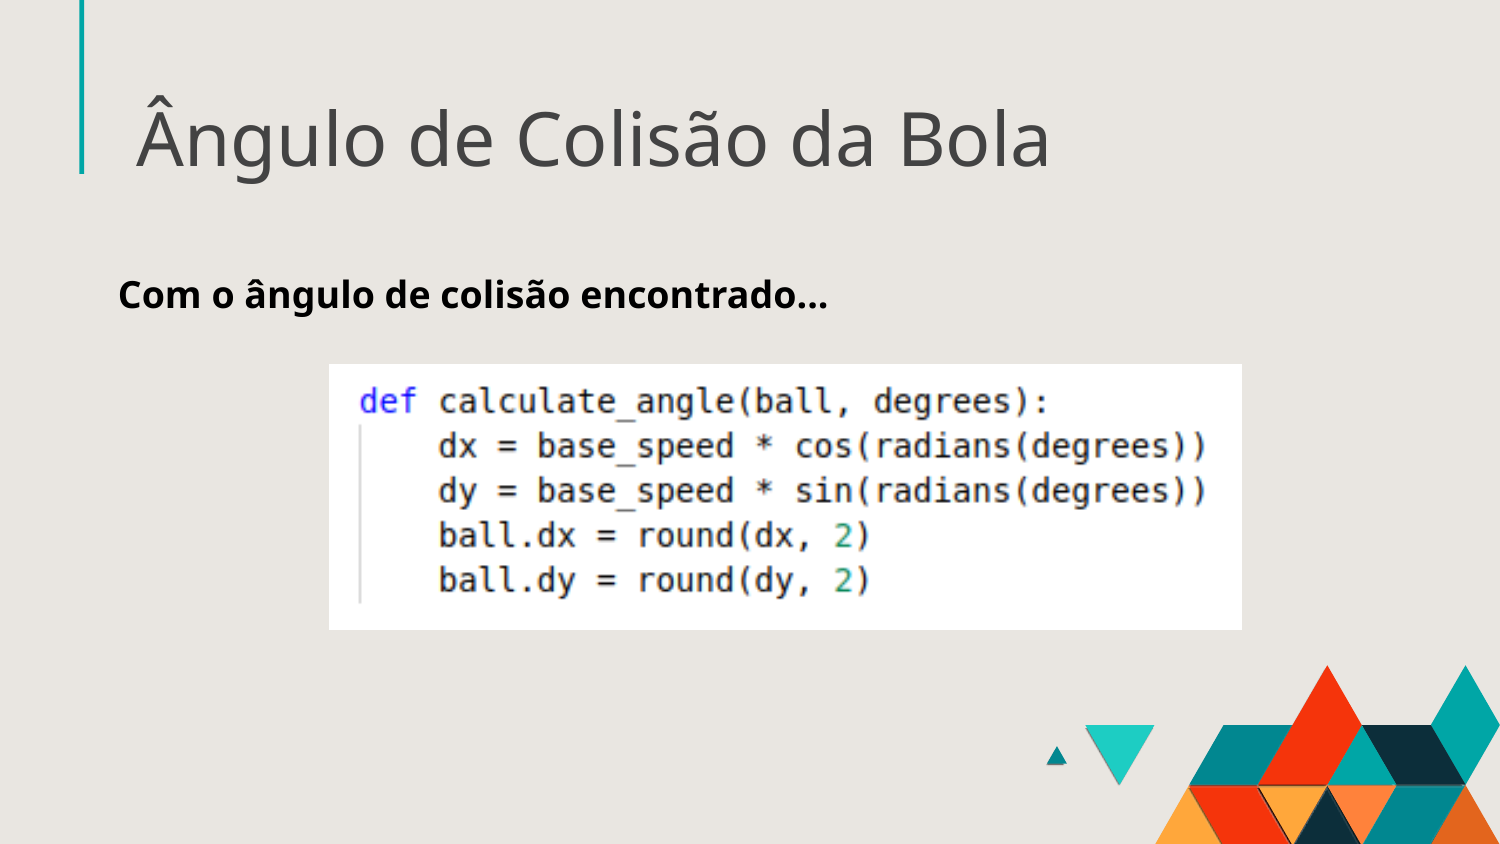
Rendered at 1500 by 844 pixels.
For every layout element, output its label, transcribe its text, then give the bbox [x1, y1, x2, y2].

title Ângulo de Colisão da Bola [121, 101, 1450, 197]
picture [329, 364, 1242, 630]
text_box Com o ângulo de colisão encontrado... [102, 233, 1205, 328]
